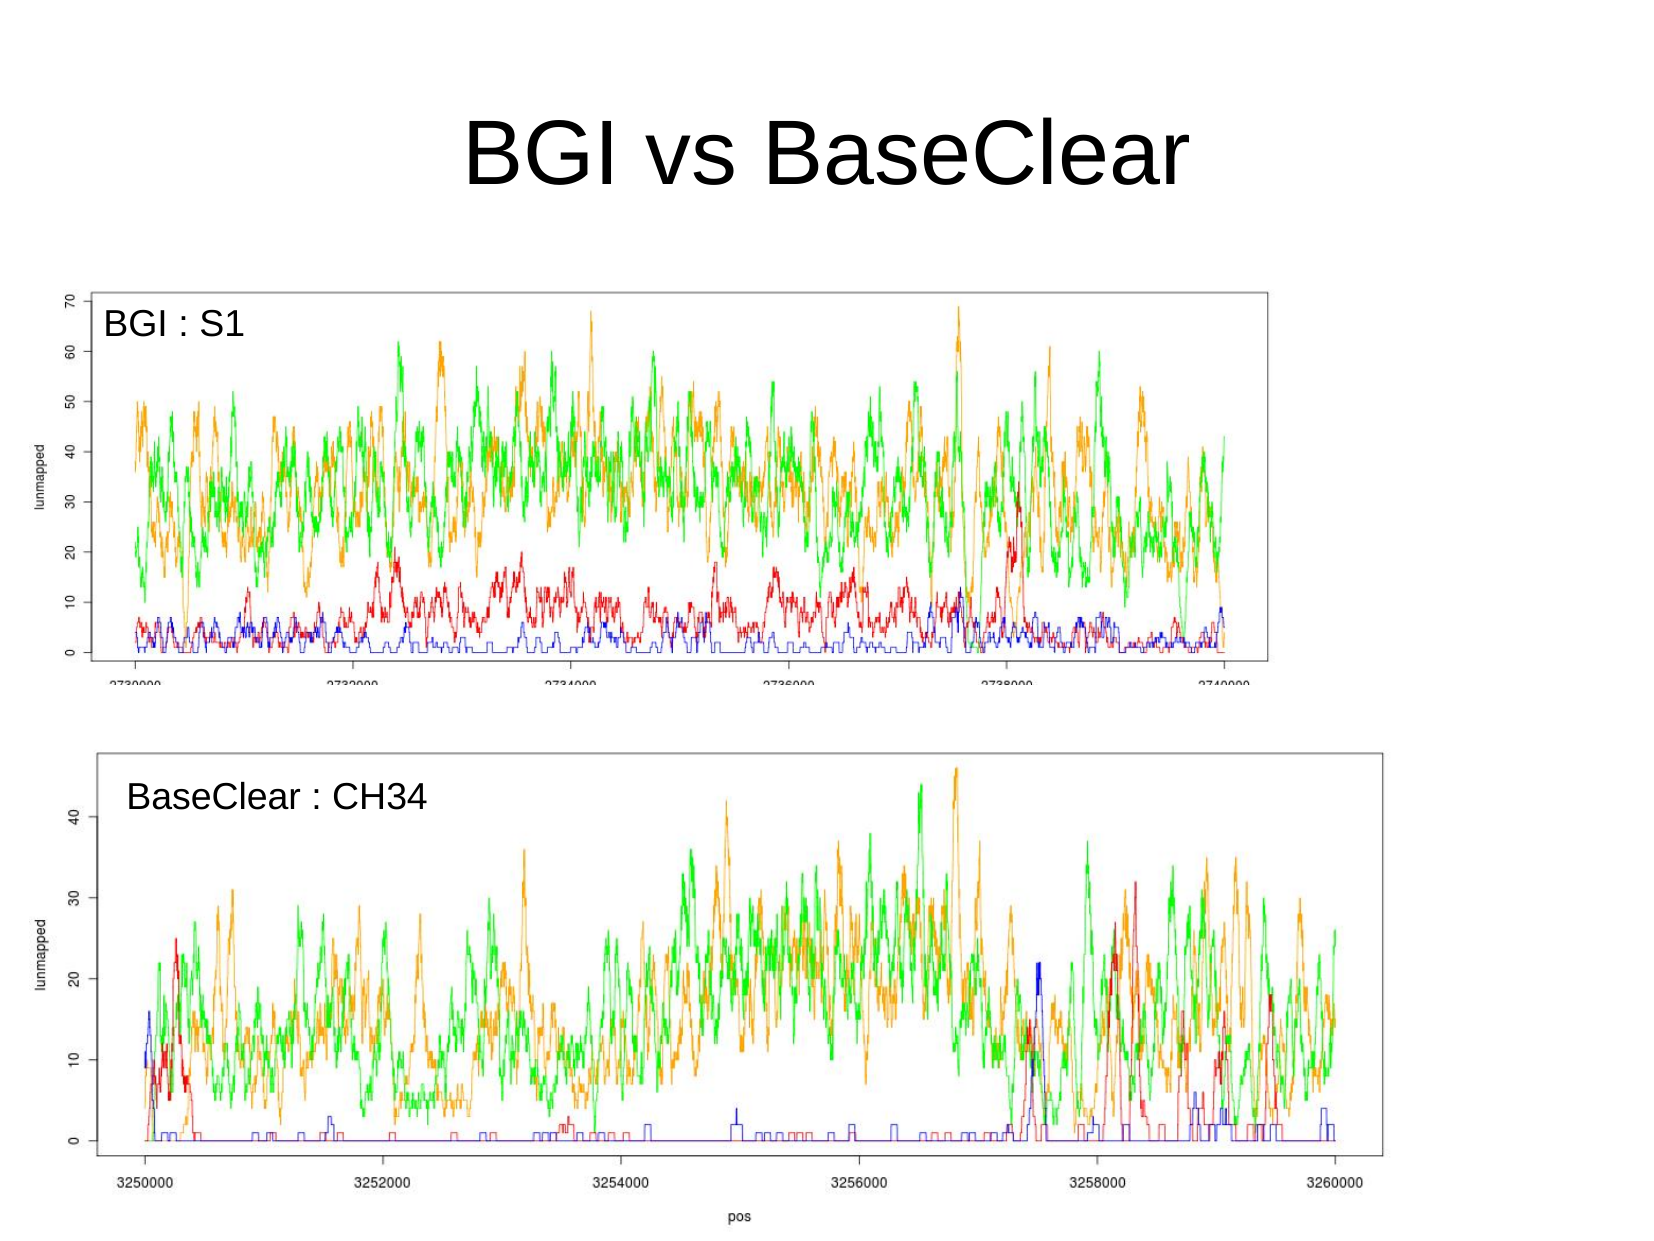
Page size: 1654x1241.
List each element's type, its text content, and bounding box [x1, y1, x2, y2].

text_box BaseClear : CH34 [111, 767, 443, 825]
title BGI vs BaseClear [82, 49, 1571, 257]
text_box BGI : S1 [88, 295, 261, 353]
picture [29, 230, 1418, 1241]
